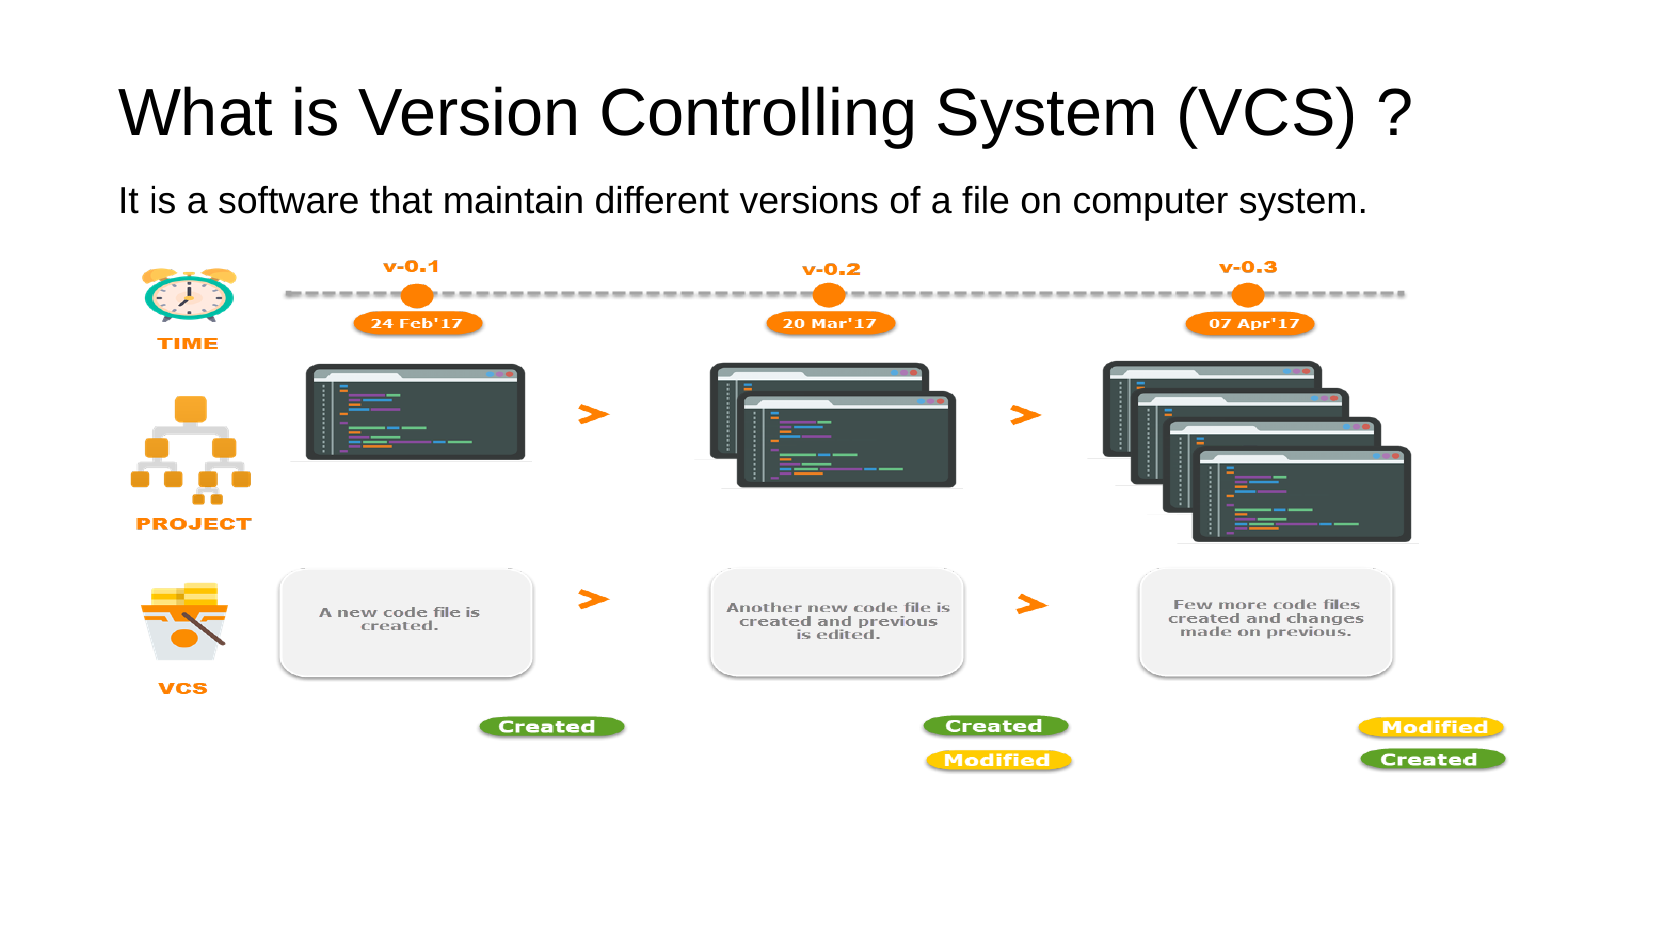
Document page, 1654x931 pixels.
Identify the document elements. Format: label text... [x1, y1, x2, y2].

picture [106, 242, 1560, 817]
subtitle What is Version Controlling System (VCS) ? It is a software that maintain different versions of a file on computer system. [82, 74, 1571, 501]
